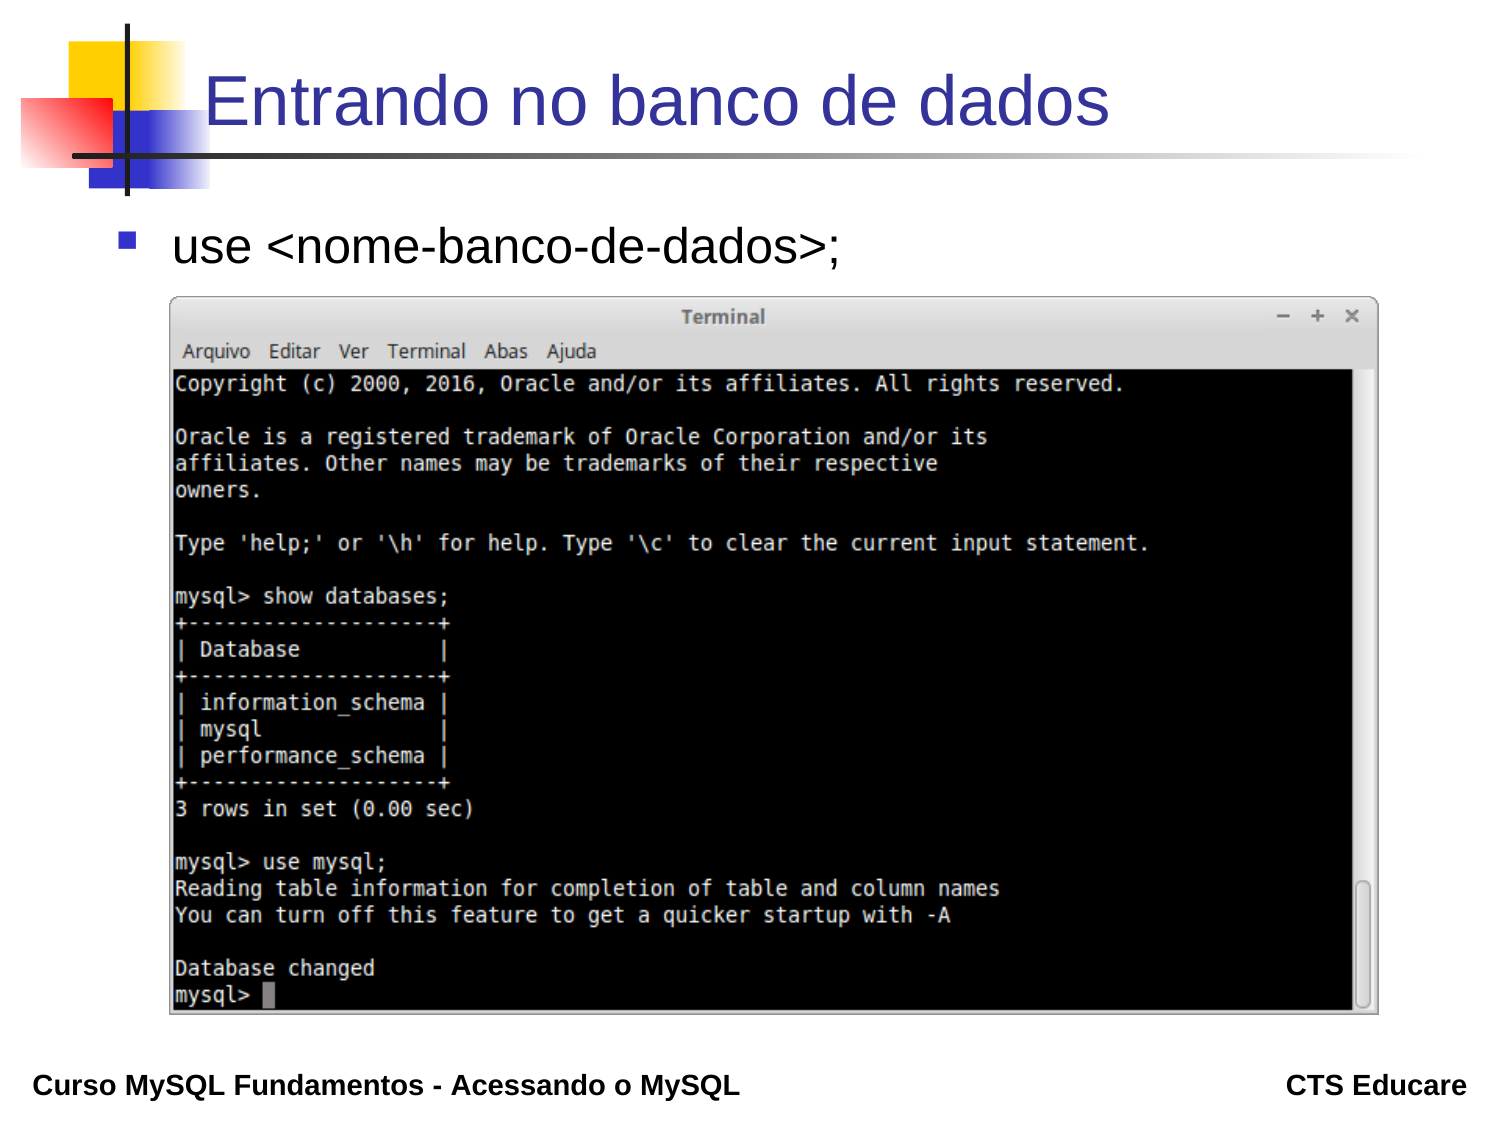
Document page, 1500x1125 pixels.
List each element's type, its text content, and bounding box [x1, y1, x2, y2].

picture [169, 296, 1379, 1016]
text_box Entrando no banco de dados [188, 46, 1468, 149]
text_box use <nome-banco-de-dados>; [100, 206, 1447, 1024]
